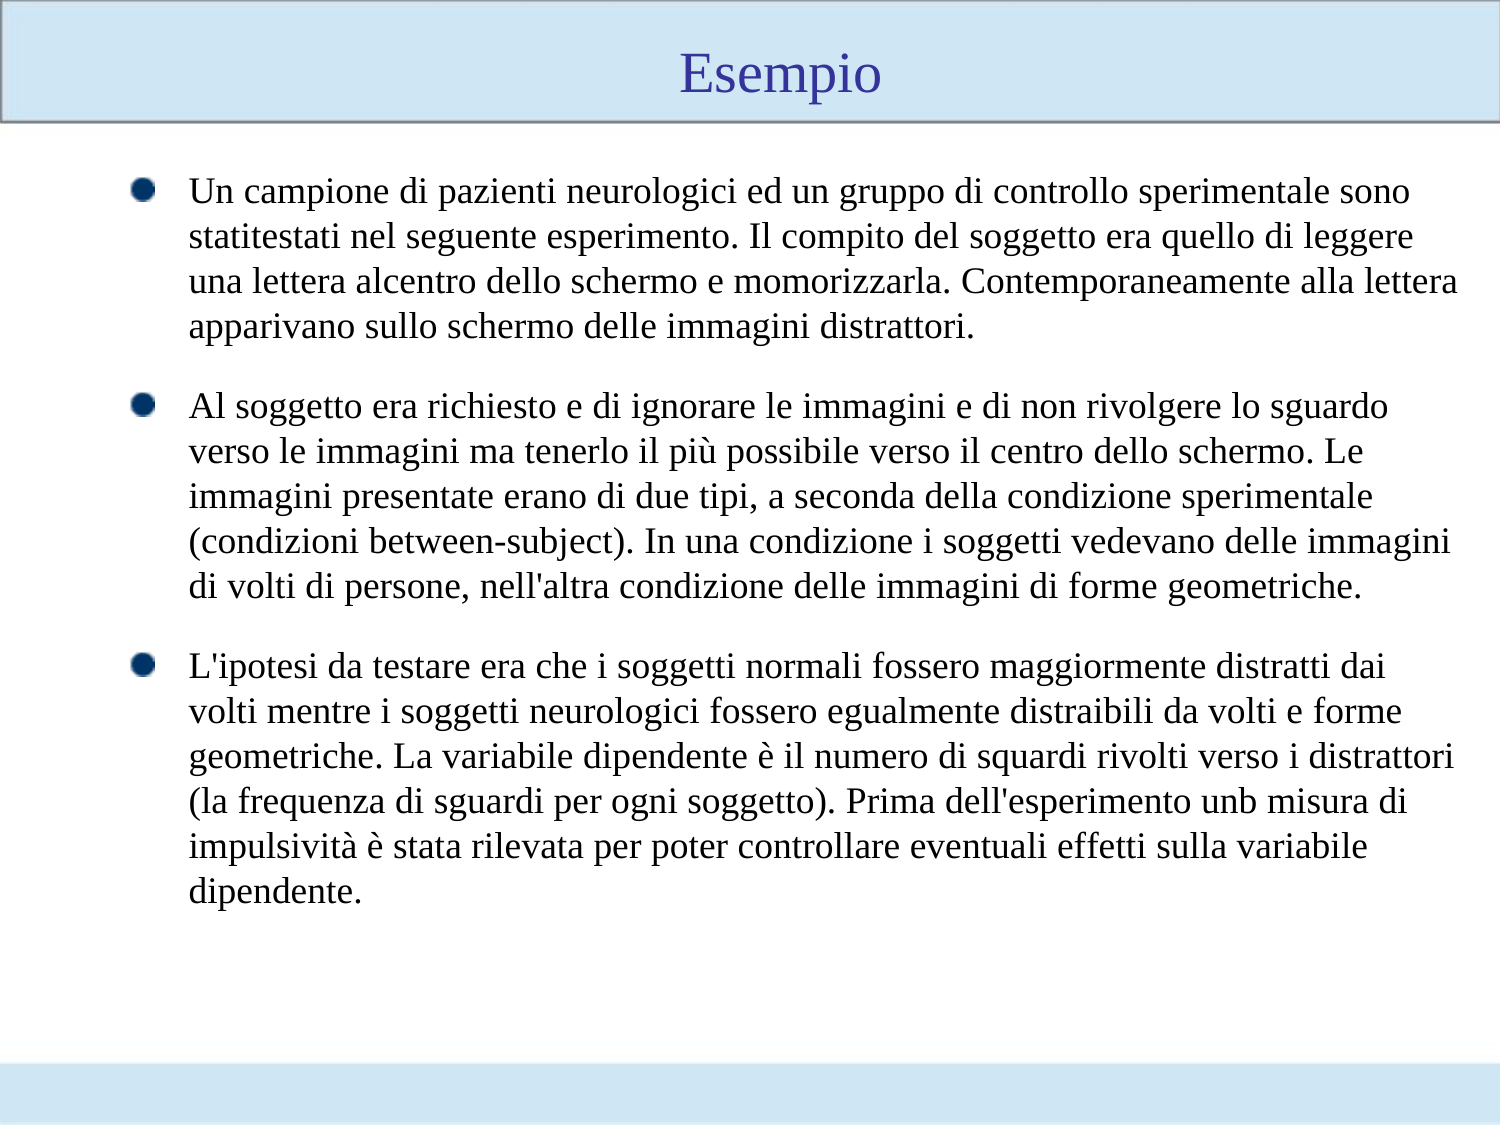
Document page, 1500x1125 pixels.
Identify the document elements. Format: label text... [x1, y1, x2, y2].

text_box Un campione di pazienti neurologici ed un gruppo di controllo sperimentale sono statitestati nel seguente esperimento. Il compito del soggetto era quello di leggere una lettera alcentro dello schermo e momorizzarla. Contemporaneamente alla lettera apparivano sullo schermo delle immagini distrattori. Al soggetto era richiesto e di ignorare le immagini e di non rivolgere lo sguardo verso le immagini ma tenerlo il più possibile verso il centro dello schermo. Le immagini presentate erano di due tipi, a seconda della condizione sperimentale (condizioni between-subject). In una condizione i soggetti vedevano delle immagini di volti di persone, nell'altra condizione delle immagini di forme geometriche. L'ipotesi da testare era che i soggetti normali fossero maggiormente distratti dai volti mentre i soggetti neurologici fossero egualmente distraibili da volti e forme geometriche. La variabile dipendente è il numero di squardi rivolti verso i distrattori (la frequenza di sguardi per ogni soggetto). Prima dell'esperimento unb misura di impulsività è stata rilevata per poter controllare eventuali effetti sulla variabile dipendente. [112, 157, 1476, 919]
picture [0, 0, 1500, 1125]
title Esempio [249, 21, 1313, 117]
